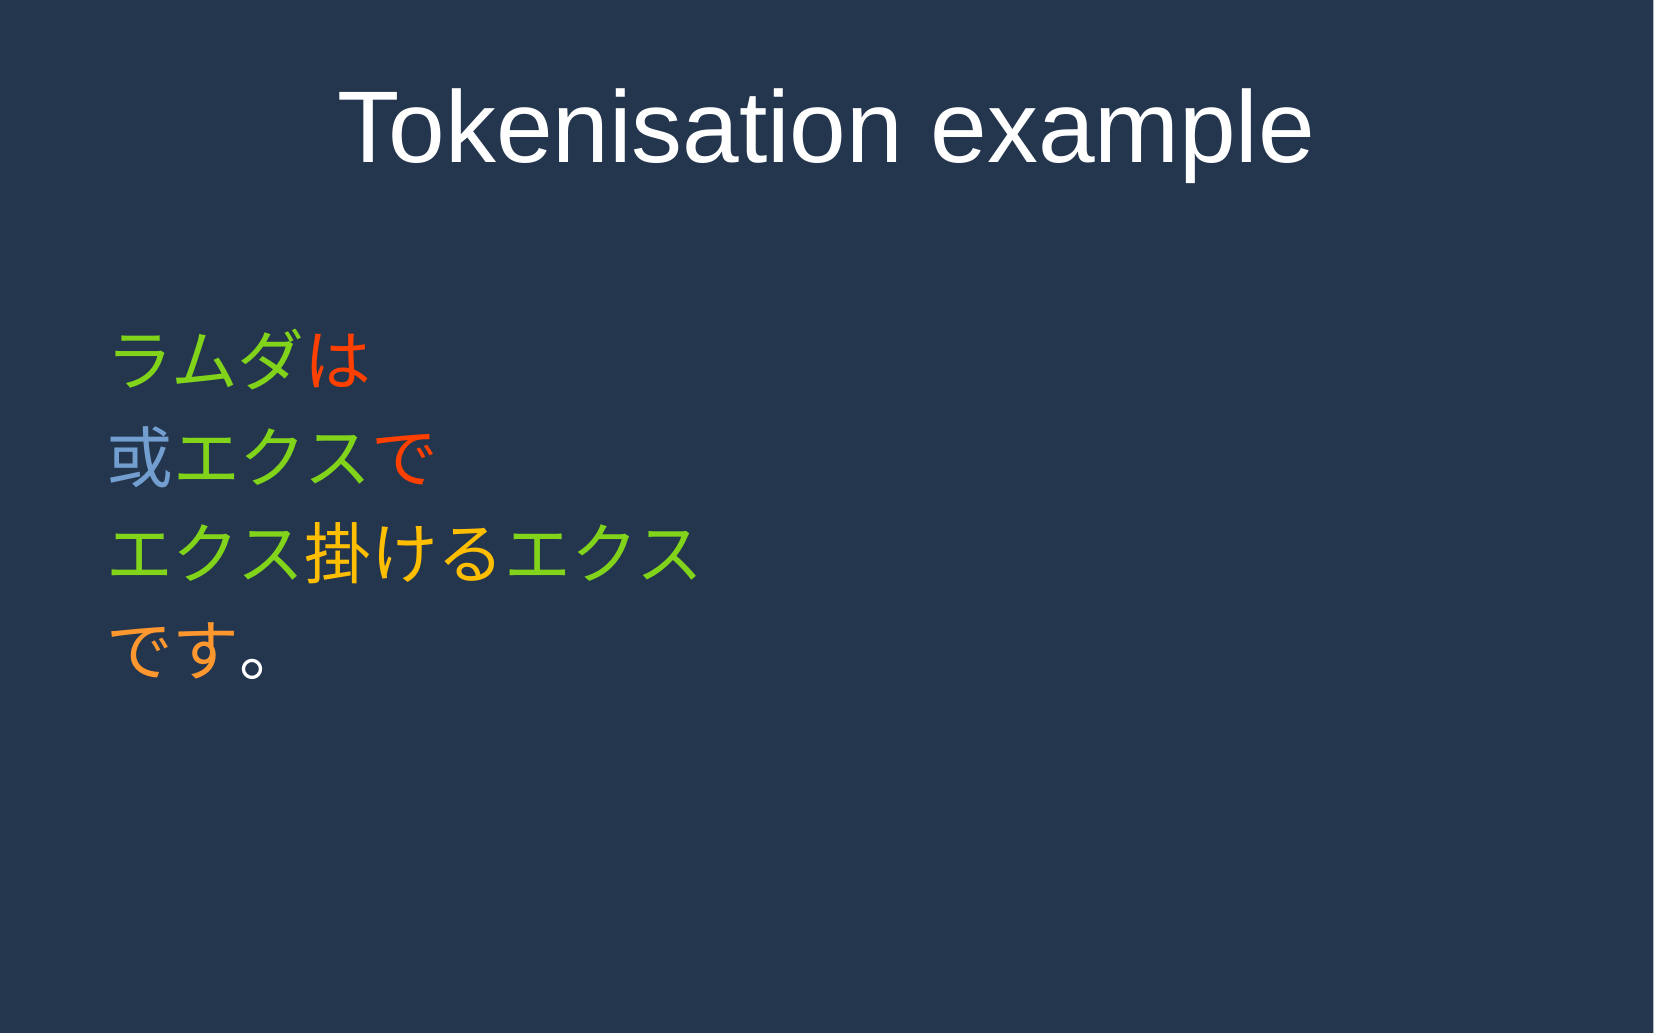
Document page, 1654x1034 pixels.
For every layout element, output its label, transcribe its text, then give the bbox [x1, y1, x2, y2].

subtitle ラムダは 或エクスで エクス掛けるエクス です。 [106, 240, 1595, 840]
title Tokenisation example [82, 41, 1571, 214]
